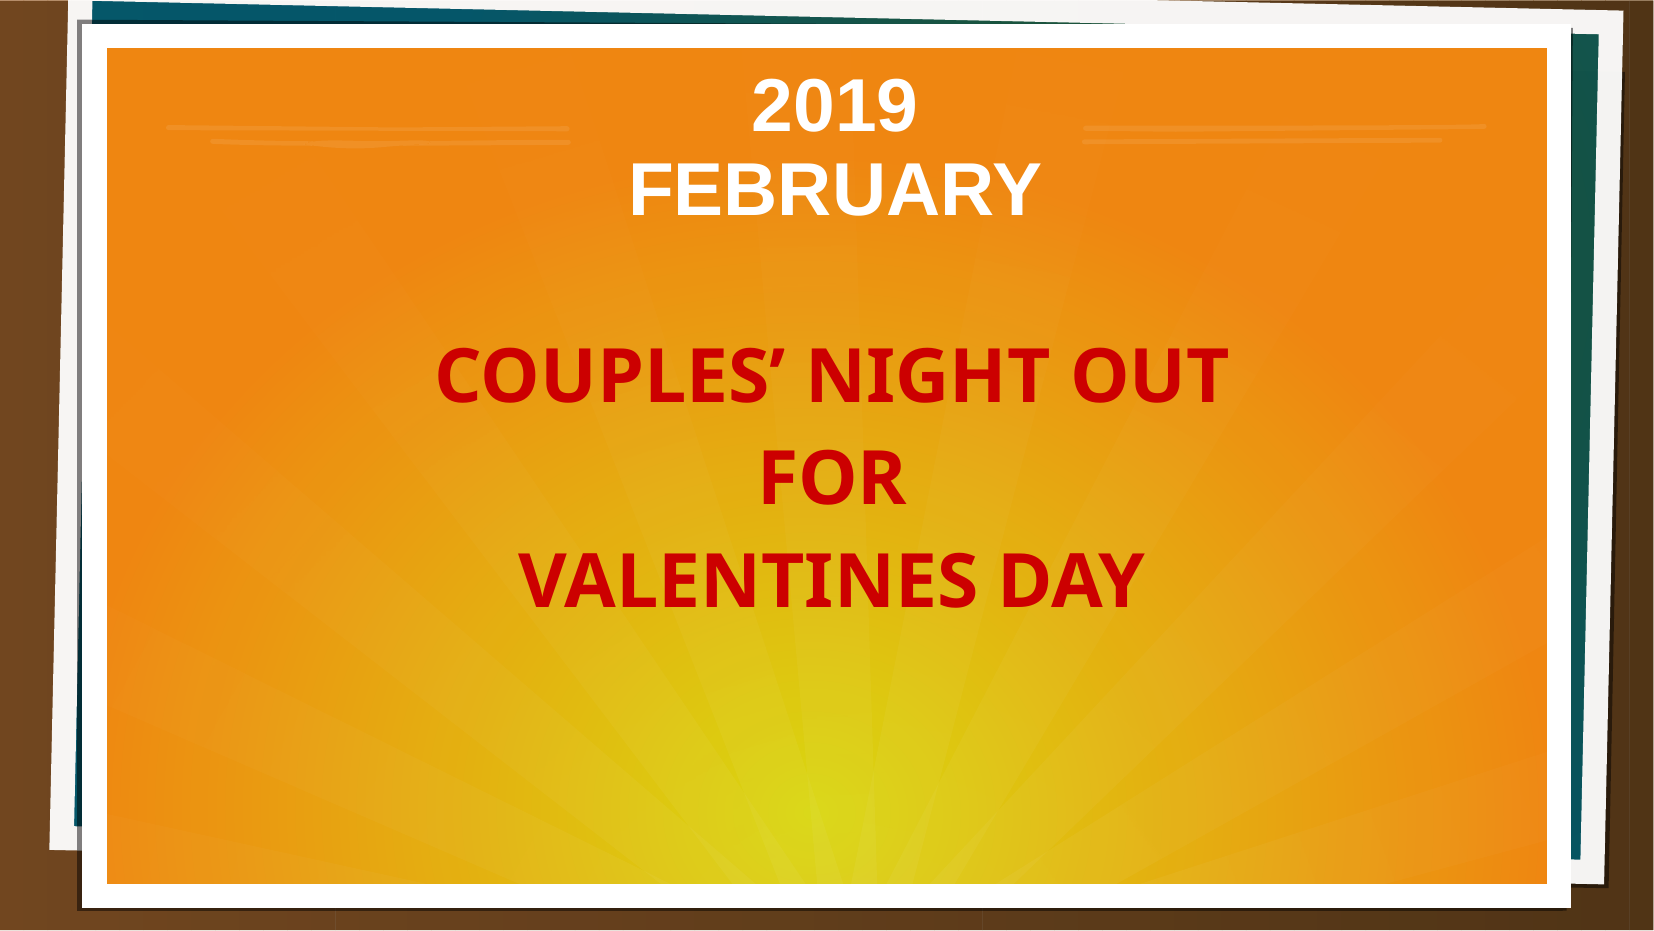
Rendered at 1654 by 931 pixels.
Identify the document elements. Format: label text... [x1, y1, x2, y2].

text_box COUPLES’ NIGHT OUT FOR VALENTINES DAY [330, 315, 1336, 630]
title 2019 FEBRUARY [575, 63, 1096, 232]
